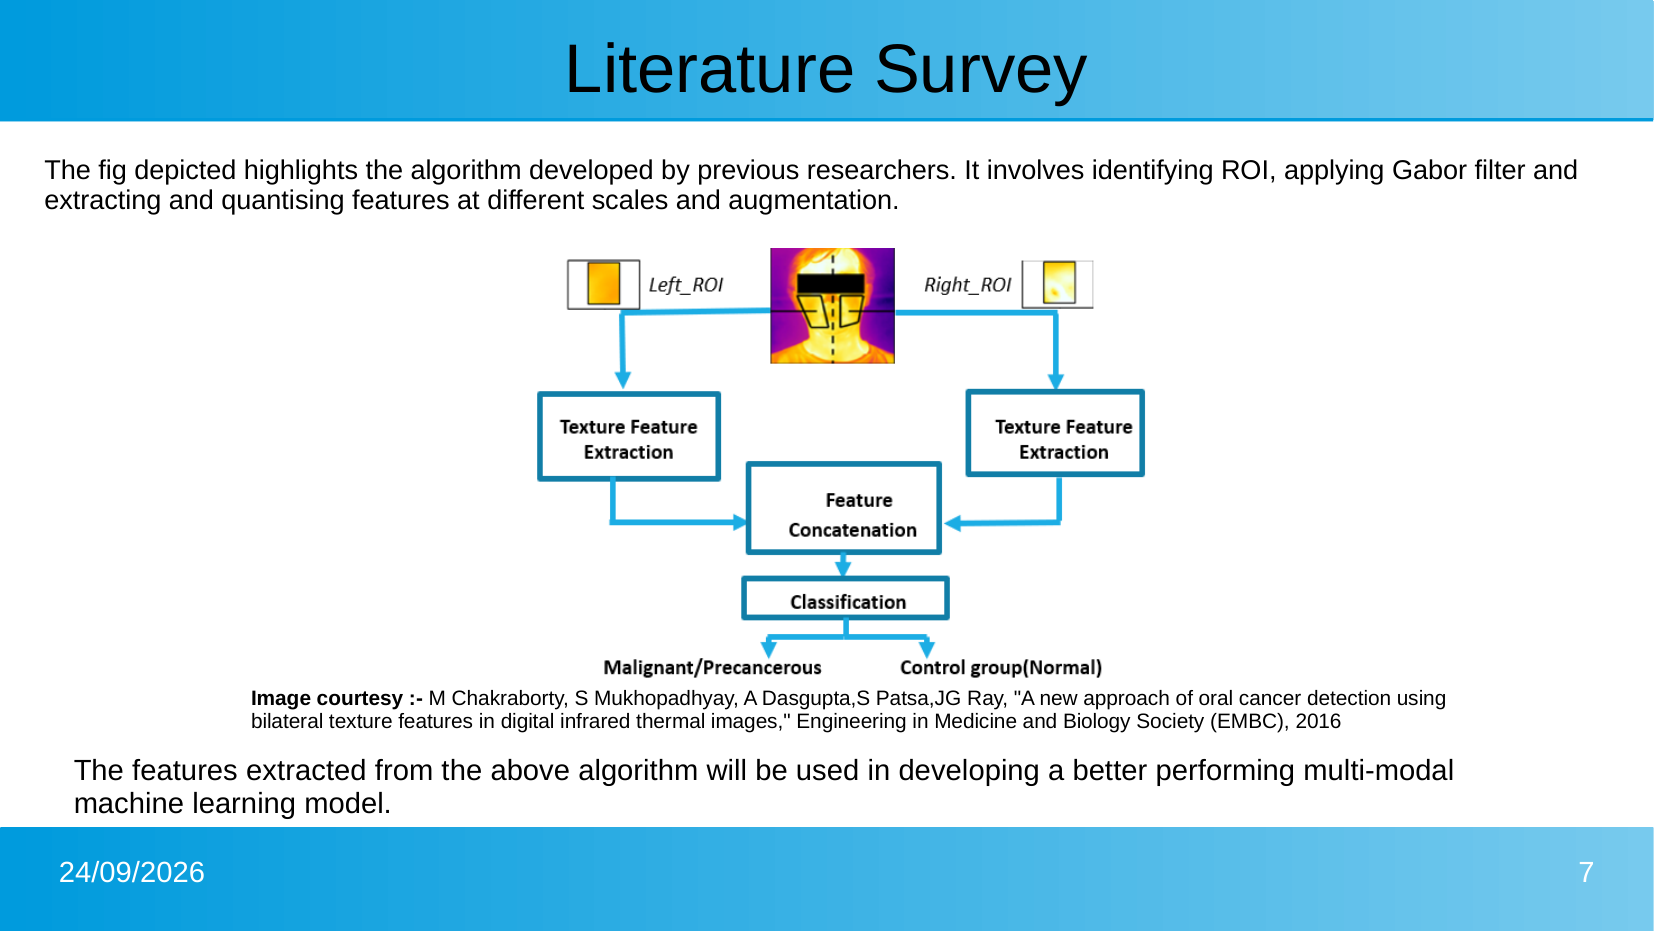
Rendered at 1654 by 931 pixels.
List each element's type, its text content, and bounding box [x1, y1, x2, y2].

text_box Image courtesy :- M Chakraborty, S Mukhopadhyay, A Dasgupta,S Patsa,JG Ray, "A new approach of oral cancer detection using bilateral texture features in digital infrared thermal images," Engineering in Medicine and Biology Society (EMBC), 2016 [236, 679, 1477, 741]
title Literature Survey [59, 29, 1595, 108]
picture [526, 248, 1163, 679]
text_box The features extracted from the above algorithm will be used in developing a better performing multi-modal machine learning model. [59, 746, 1536, 828]
text_box The fig depicted highlights the algorithm developed by previous researchers. It involves identifying ROI, applying Gabor filter and extracting and quantising features at different scales and augmentation. [29, 147, 1625, 223]
